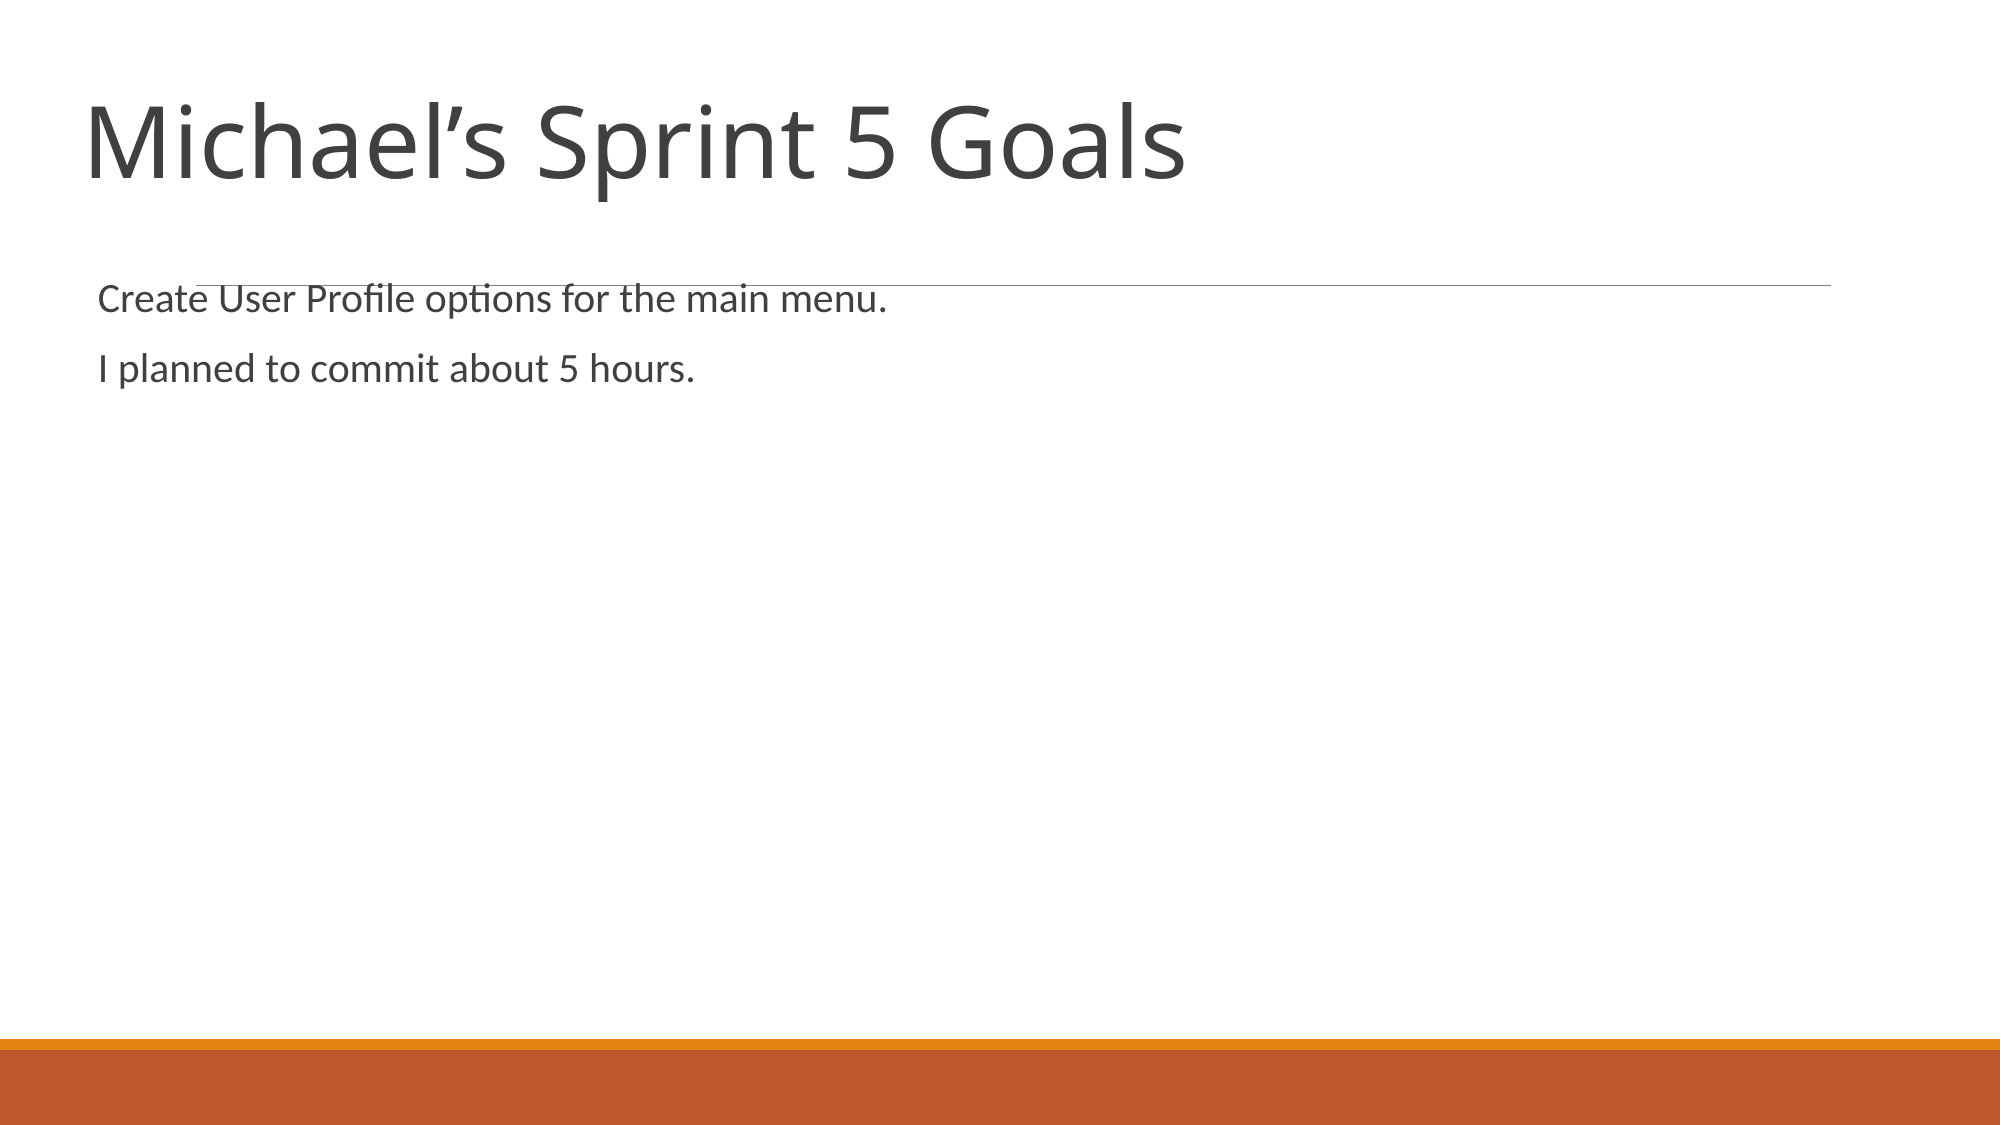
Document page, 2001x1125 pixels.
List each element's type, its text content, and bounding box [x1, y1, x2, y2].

title Michael’s Sprint 5 Goals [68, 89, 1932, 223]
list Create User Profile options for the main menu. I planned to commit about 5 hours. [68, 268, 1932, 1000]
